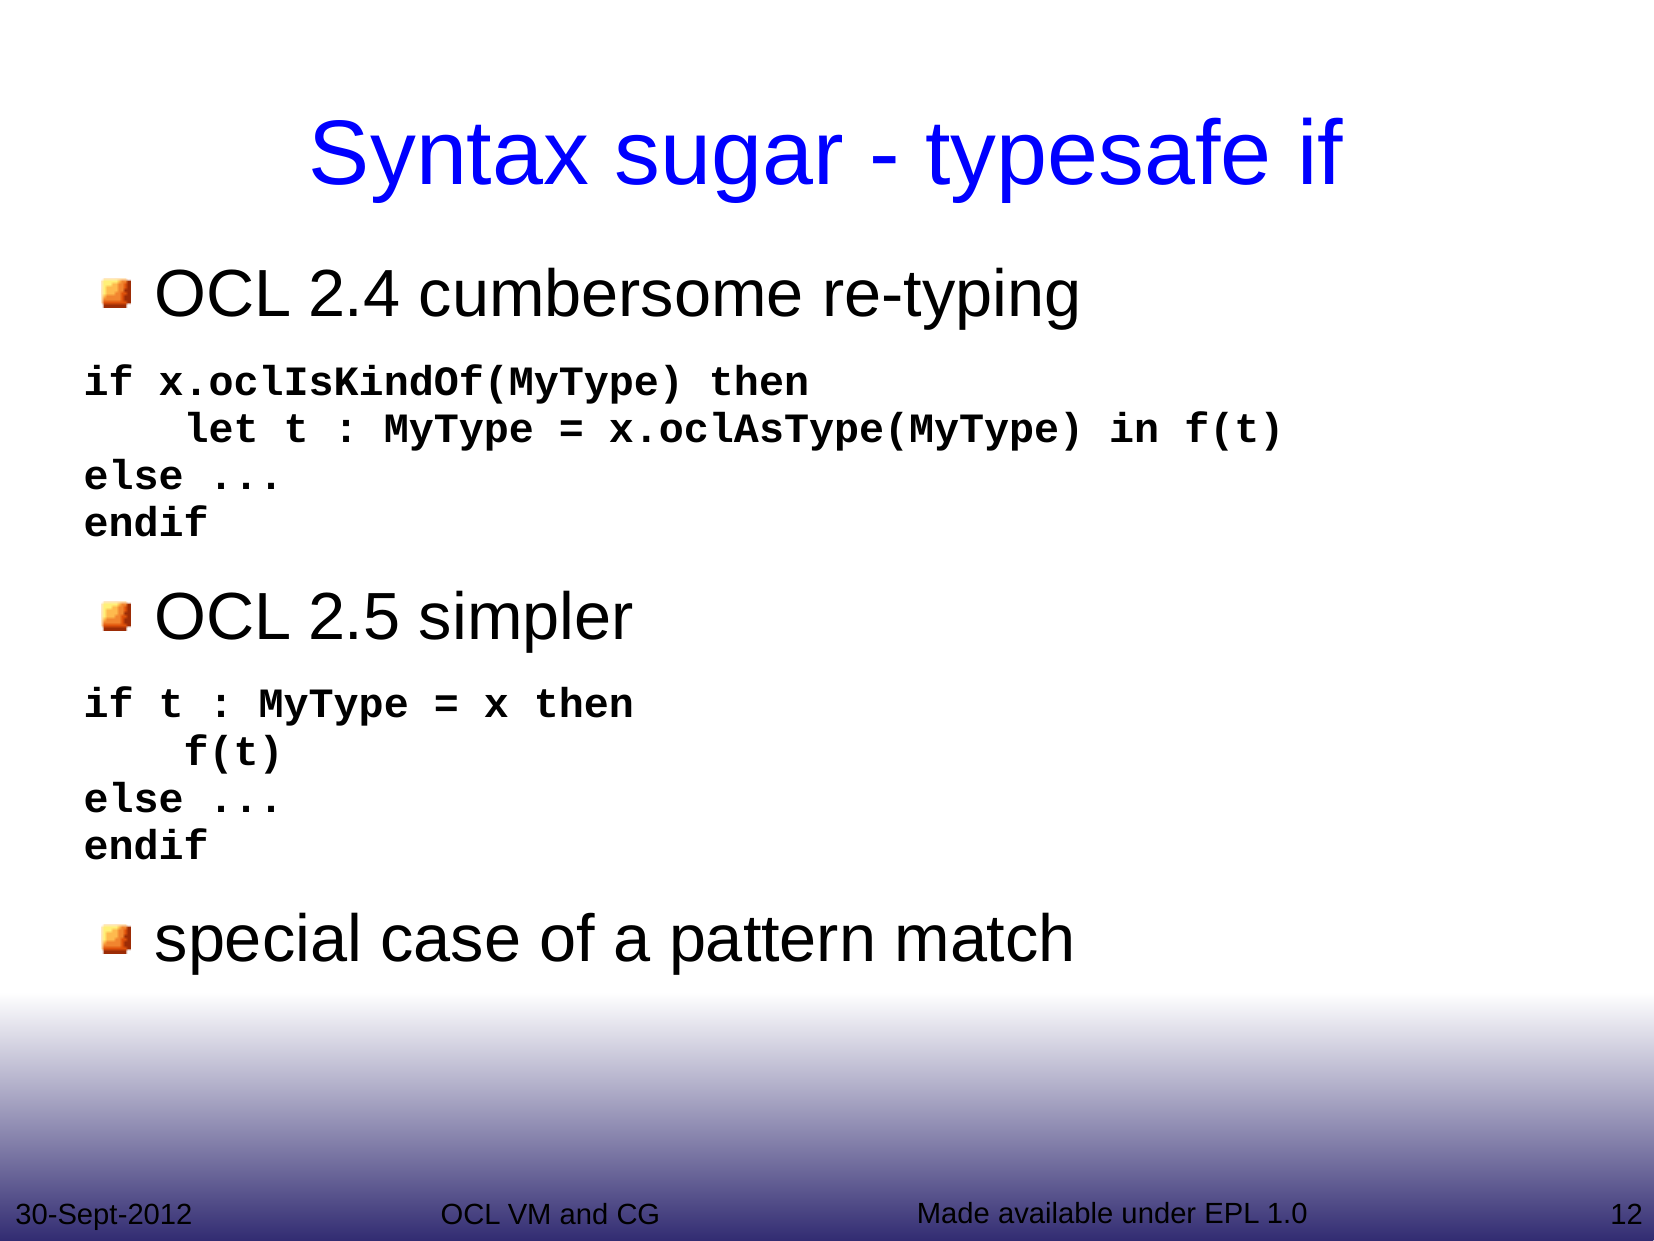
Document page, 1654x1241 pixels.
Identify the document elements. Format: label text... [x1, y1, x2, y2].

title Syntax sugar - typesafe if [82, 49, 1571, 257]
list OCL 2.4 cumbersome re-typing if x.oclIsKindOf(MyType) then let t : MyType = x.oclAsType(MyType) in f(t) else ... endif OCL 2.5 simpler if t : MyType = x then f(t) else ... endif special case of a pattern match [83, 255, 1572, 1075]
